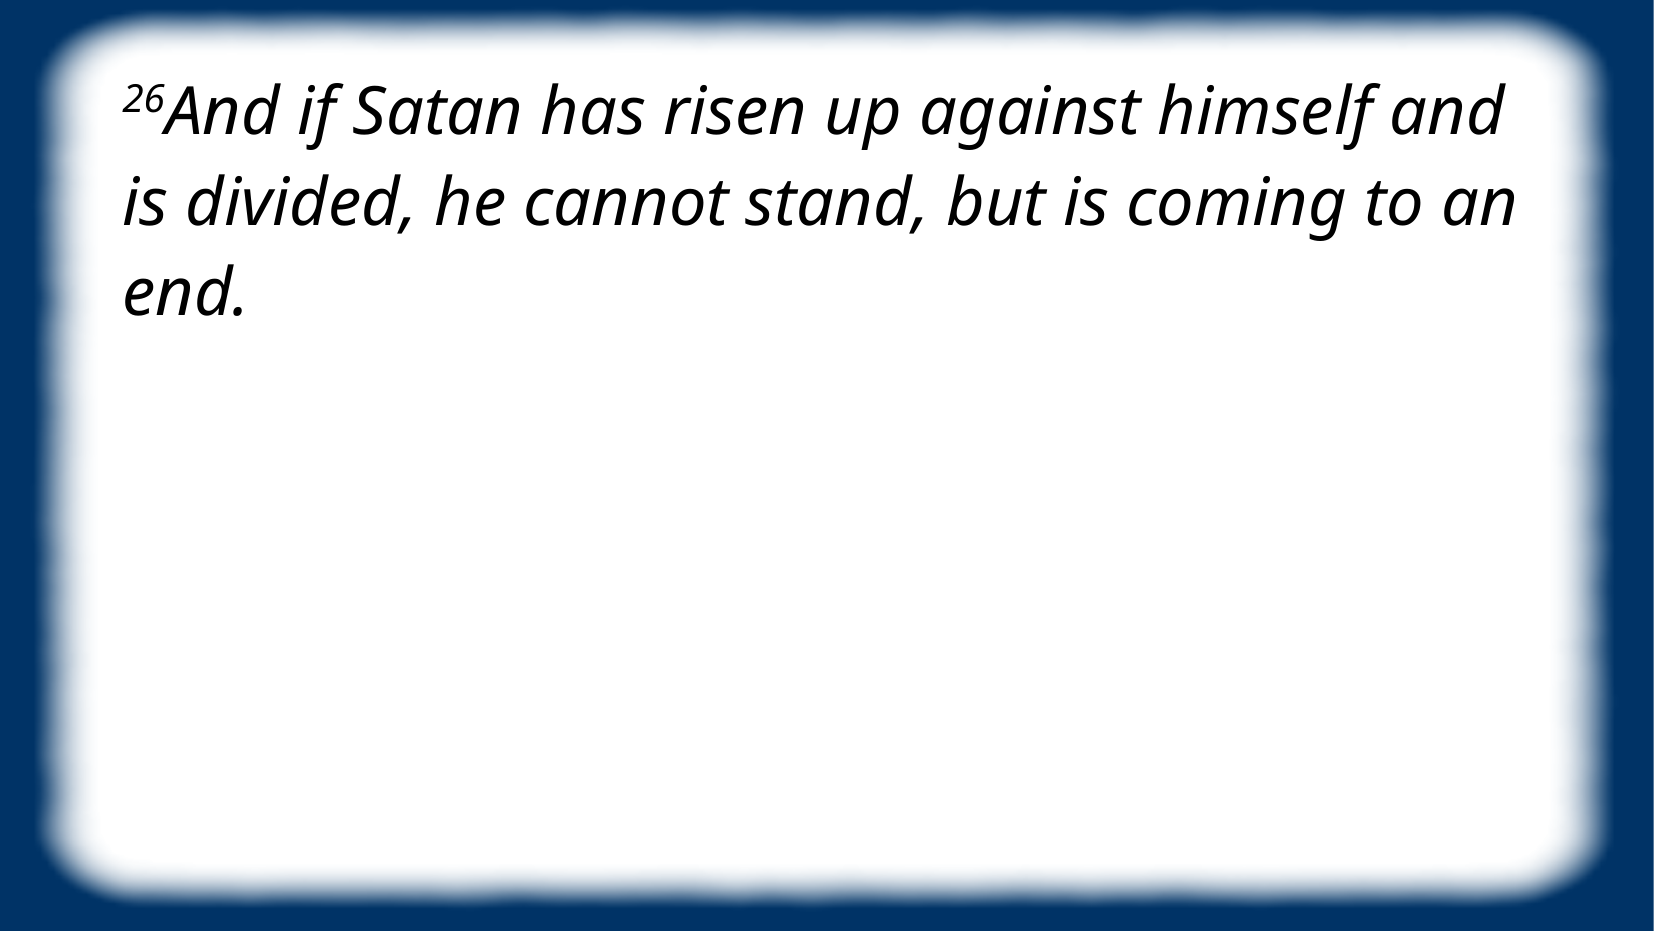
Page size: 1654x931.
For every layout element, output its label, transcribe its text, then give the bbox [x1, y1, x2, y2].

text_box 26And if Satan has risen up against himself and is divided, he cannot stand, but is coming to an end. [107, 55, 1546, 361]
picture [0, 0, 1654, 931]
